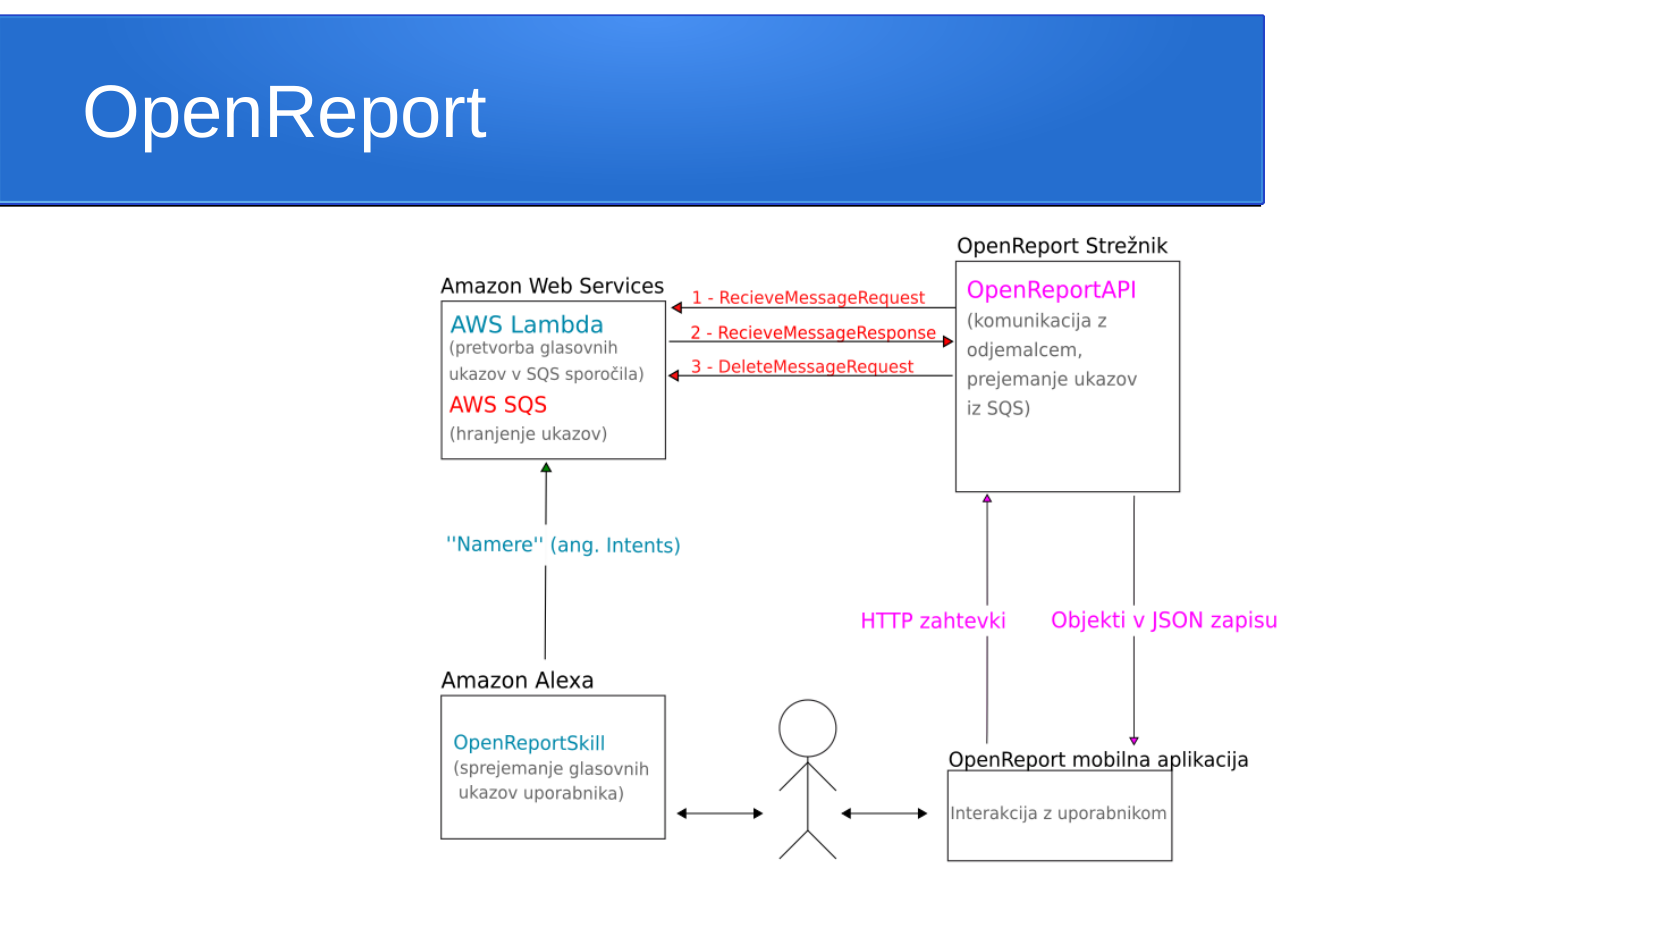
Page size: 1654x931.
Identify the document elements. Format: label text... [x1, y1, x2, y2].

picture [377, 212, 1281, 885]
title OpenReport [82, 35, 1235, 189]
